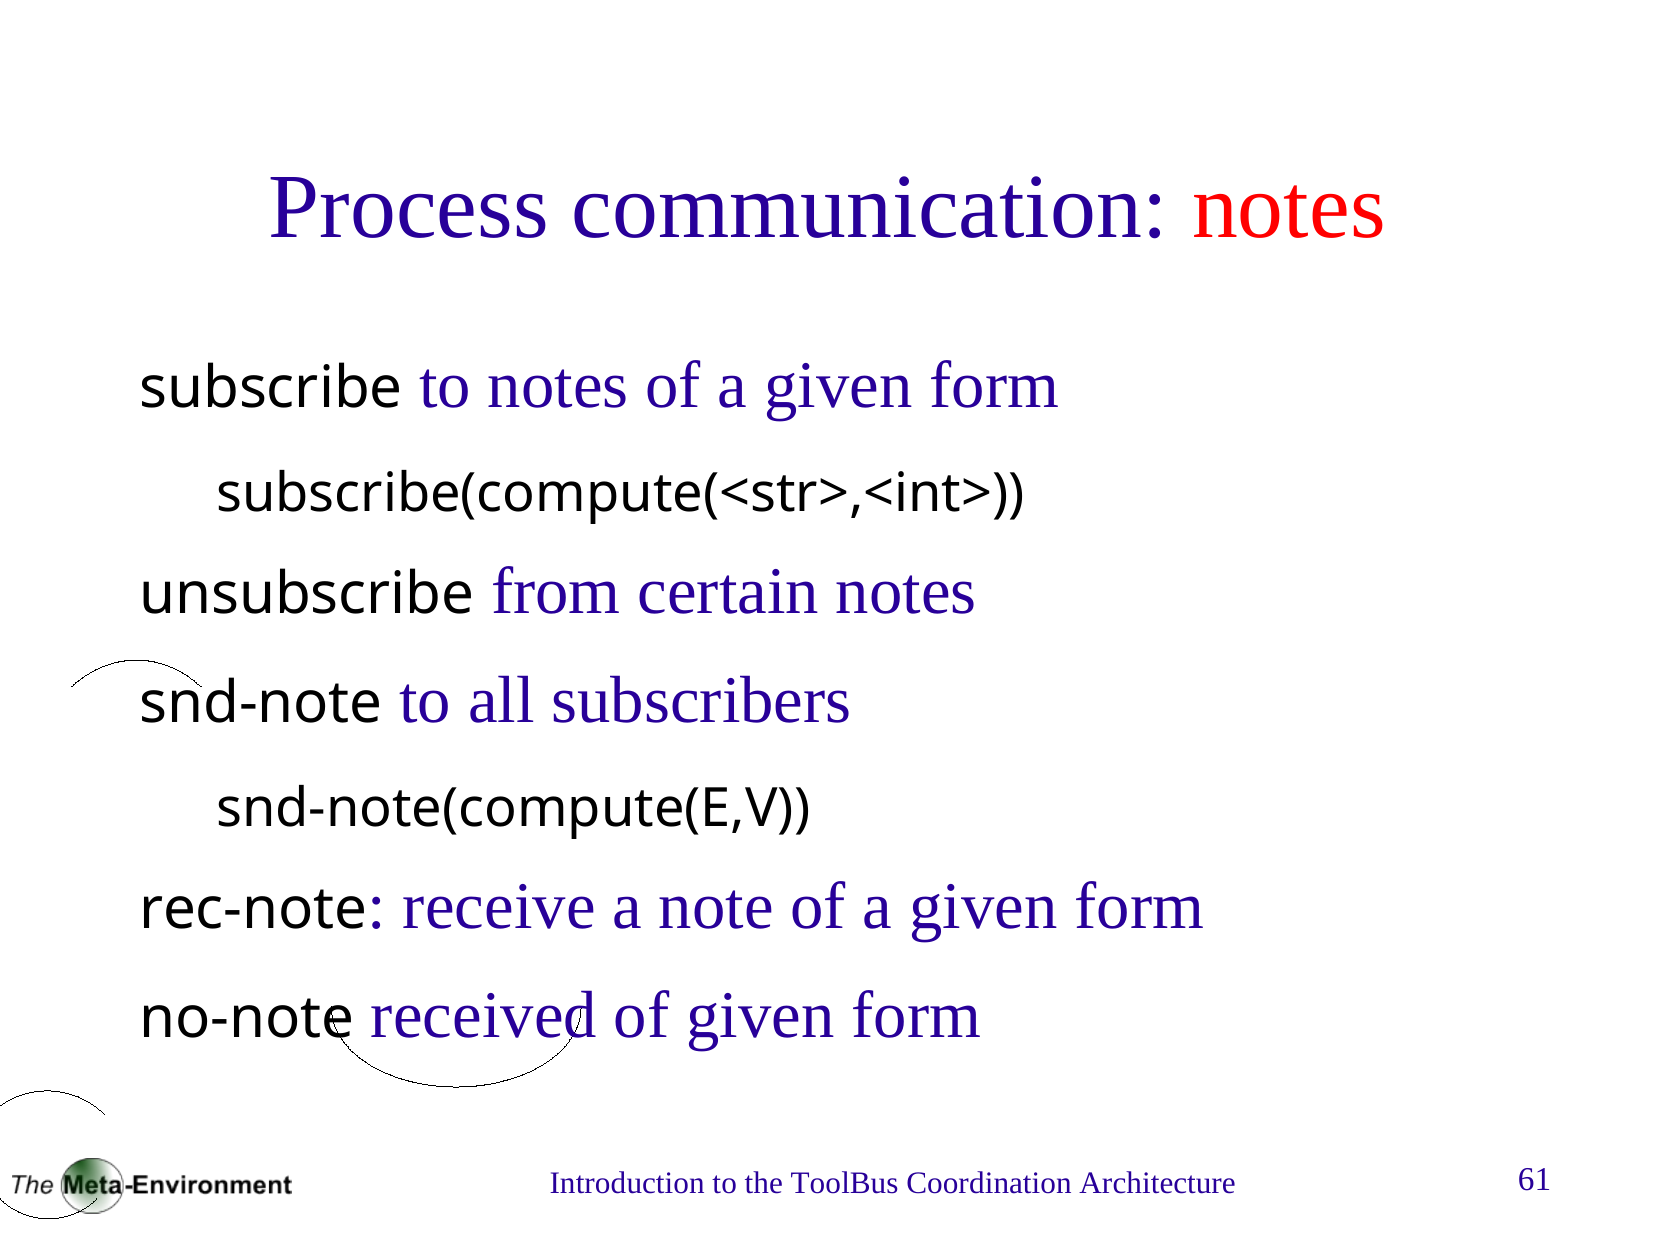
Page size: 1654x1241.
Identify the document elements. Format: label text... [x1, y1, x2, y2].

list subscribe to notes of a given form subscribe(compute(<str>,<int>)) unsubscribe from certain notes snd-note to all subscribers snd-note(compute(E,V)) rec-note: receive a note of a given form no-note received of given form [121, 344, 1534, 1127]
picture [12, 1158, 292, 1214]
title Process communication: notes [121, 102, 1534, 311]
